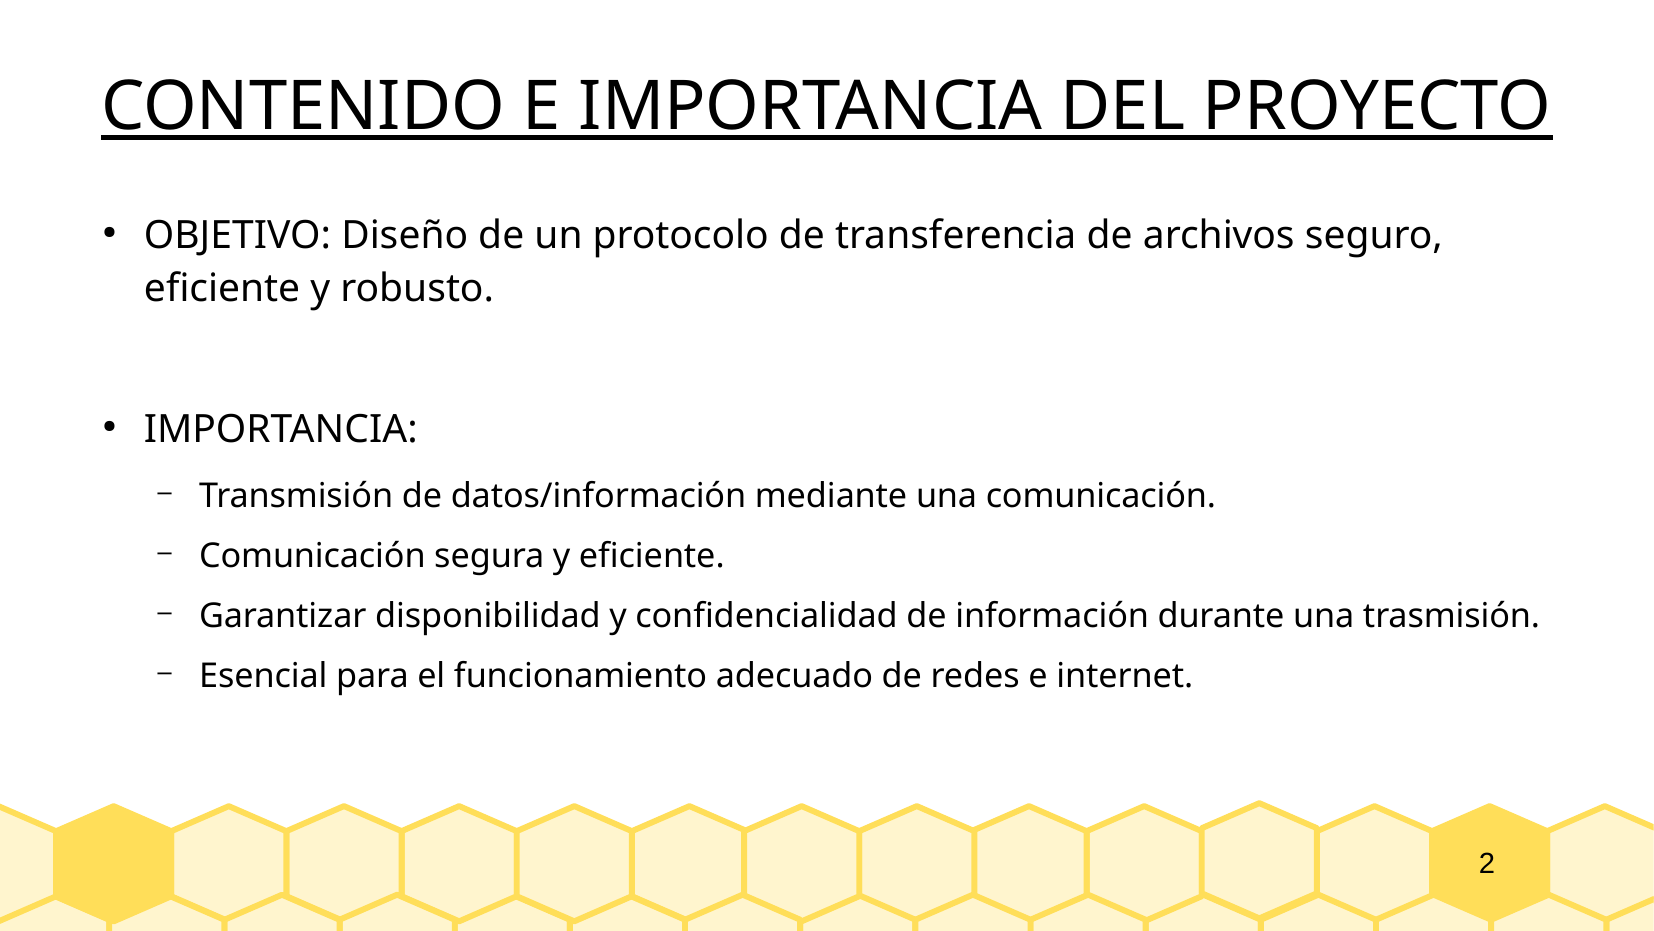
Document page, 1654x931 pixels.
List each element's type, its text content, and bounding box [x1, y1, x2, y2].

title CONTENIDO E IMPORTANCIA DEL PROYECTO [88, 29, 1565, 178]
list OBJETIVO: Diseño de un protocolo de transferencia de archivos seguro, eficiente y robusto. IMPORTANCIA: Transmisión de datos/información mediante una comunicación. Comunicación segura y eficiente. Garantizar disponibilidad y confidencialidad de información durante una trasmisión. Esencial para el funcionamiento adecuado de redes e internet. [88, 206, 1565, 739]
